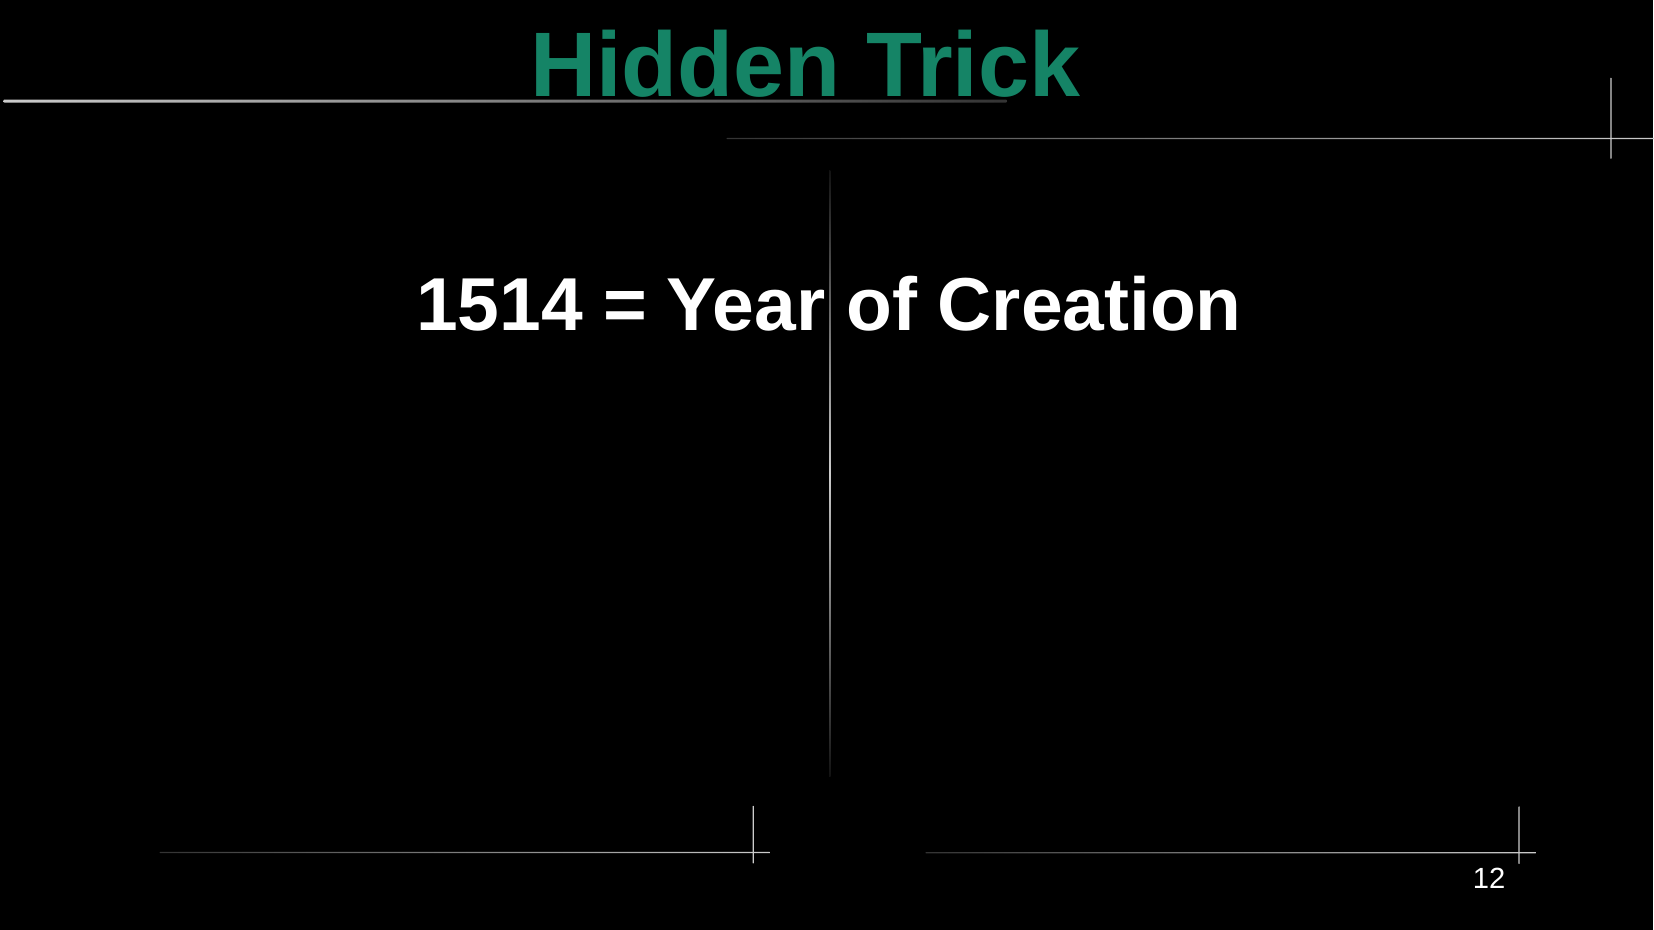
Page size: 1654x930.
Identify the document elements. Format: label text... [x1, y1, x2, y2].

list 1514 = Year of Creation [345, 262, 1313, 802]
title Hidden Trick [23, 11, 1588, 119]
